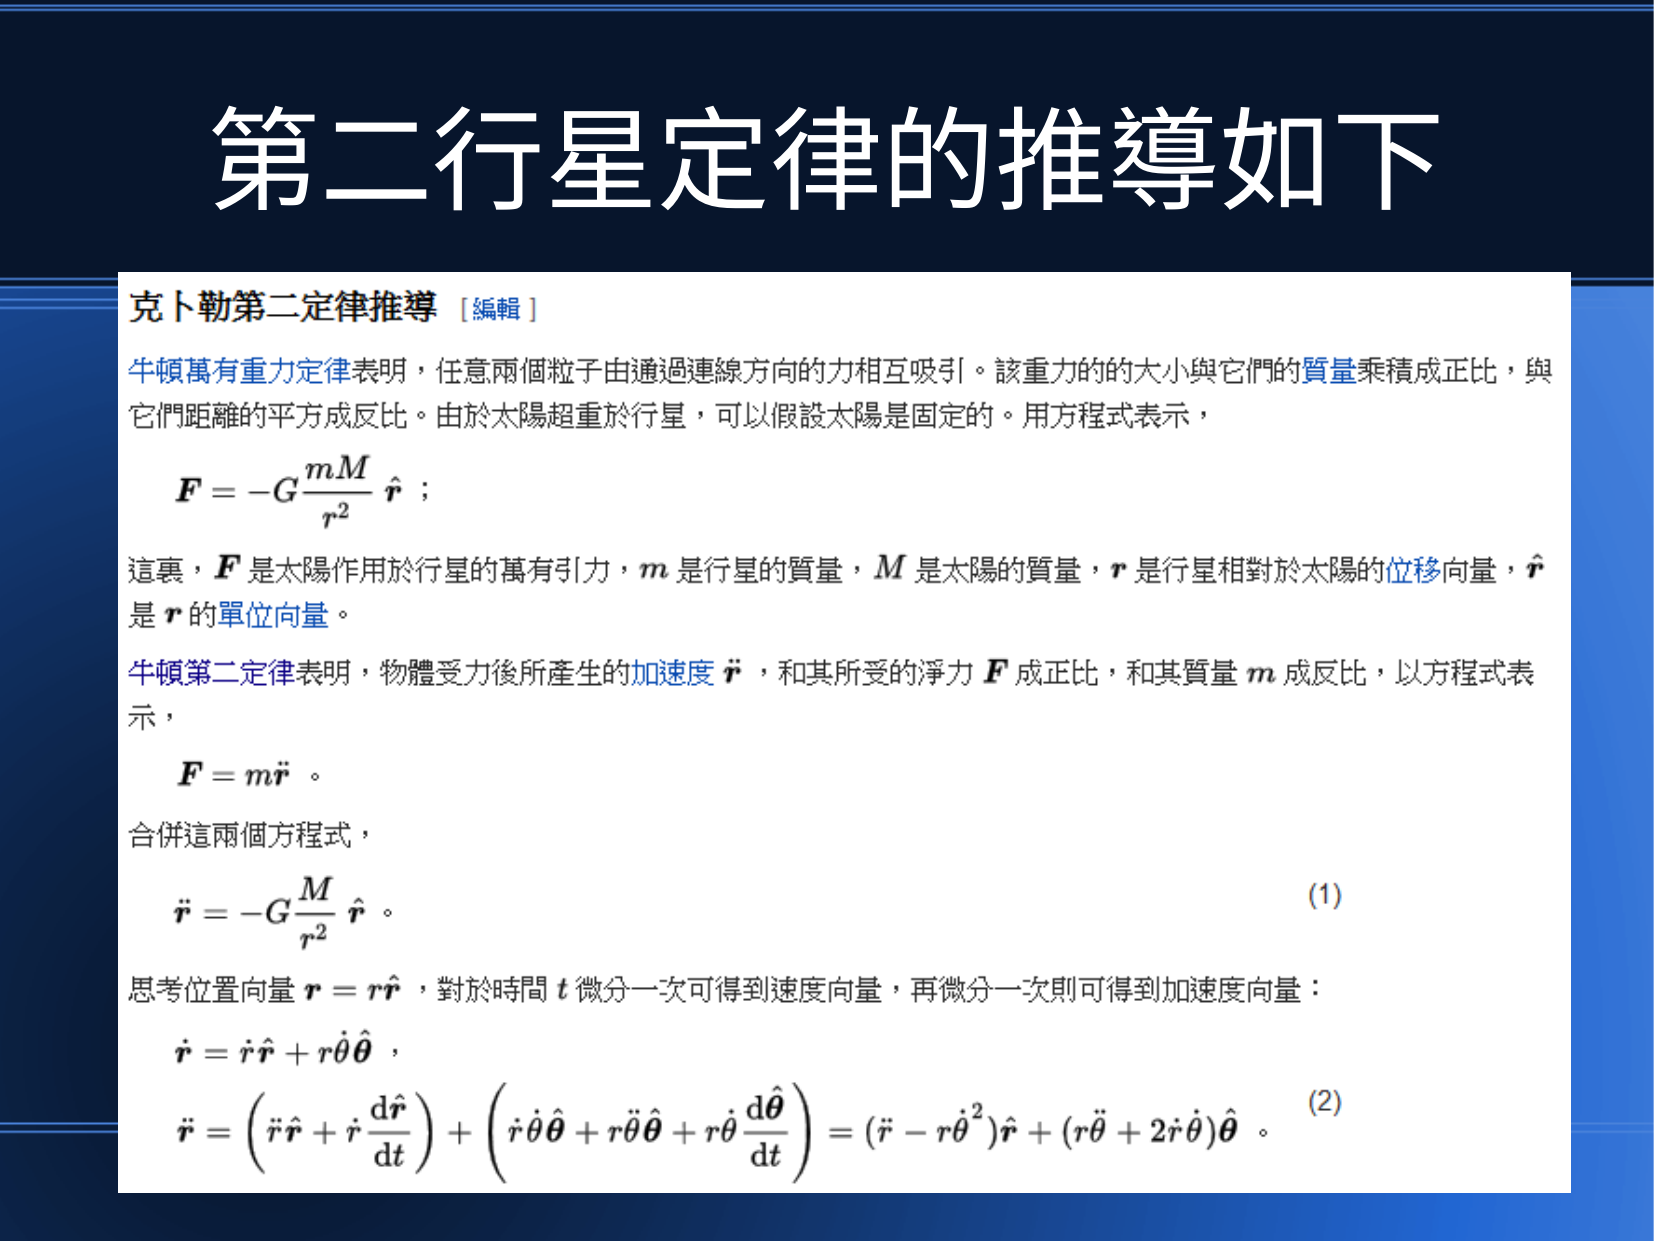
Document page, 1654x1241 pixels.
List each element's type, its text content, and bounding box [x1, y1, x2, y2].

picture [0, 0, 1654, 1241]
title 第二行星定律的推導如下 [82, 49, 1571, 257]
